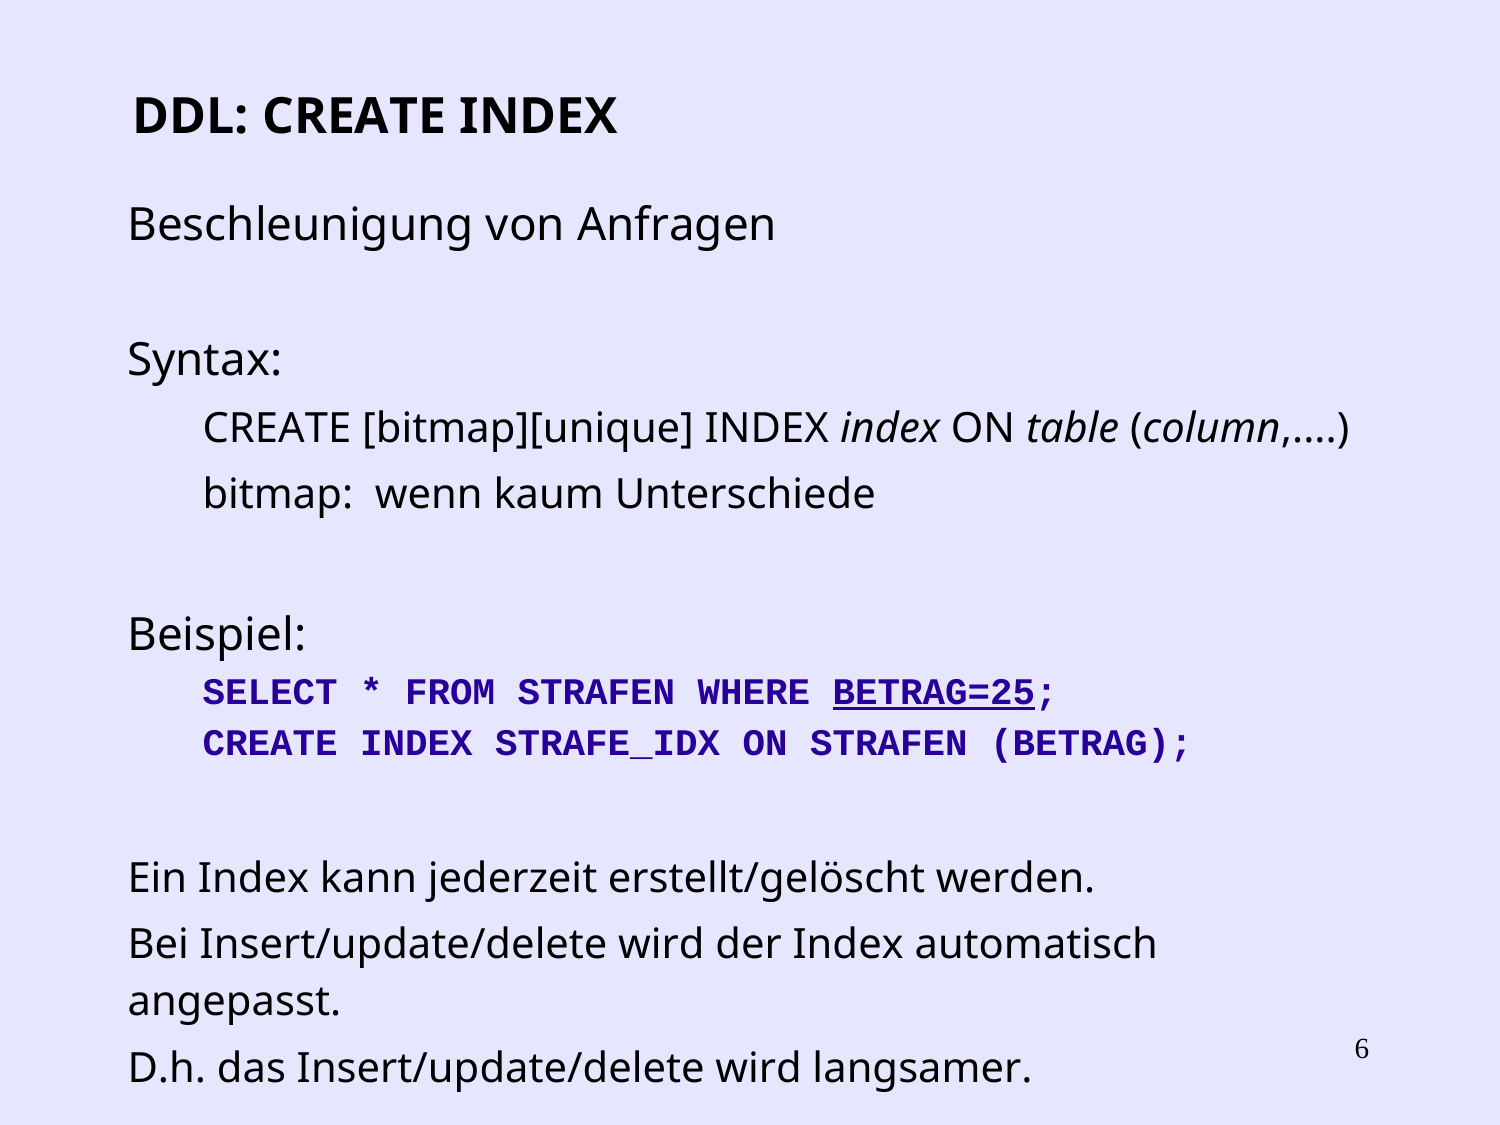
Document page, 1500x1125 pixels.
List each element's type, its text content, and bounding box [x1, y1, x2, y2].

list Beschleunigung von Anfragen Syntax: CREATE [bitmap][unique] INDEX index ON table (column,....)‏ bitmap: wenn kaum Unterschiede Beispiel: SELECT * FROM STRAFEN WHERE BETRAG=25; CREATE INDEX STRAFE_IDX ON STRAFEN (BETRAG); Ein Index kann jederzeit erstellt/gelöscht werden. Bei Insert/update/delete wird der Index automatisch angepasst. D.h. das Insert/update/delete wird langsamer. [112, 112, 1388, 1117]
title DDL: CREATE INDEX [118, 51, 1394, 178]
